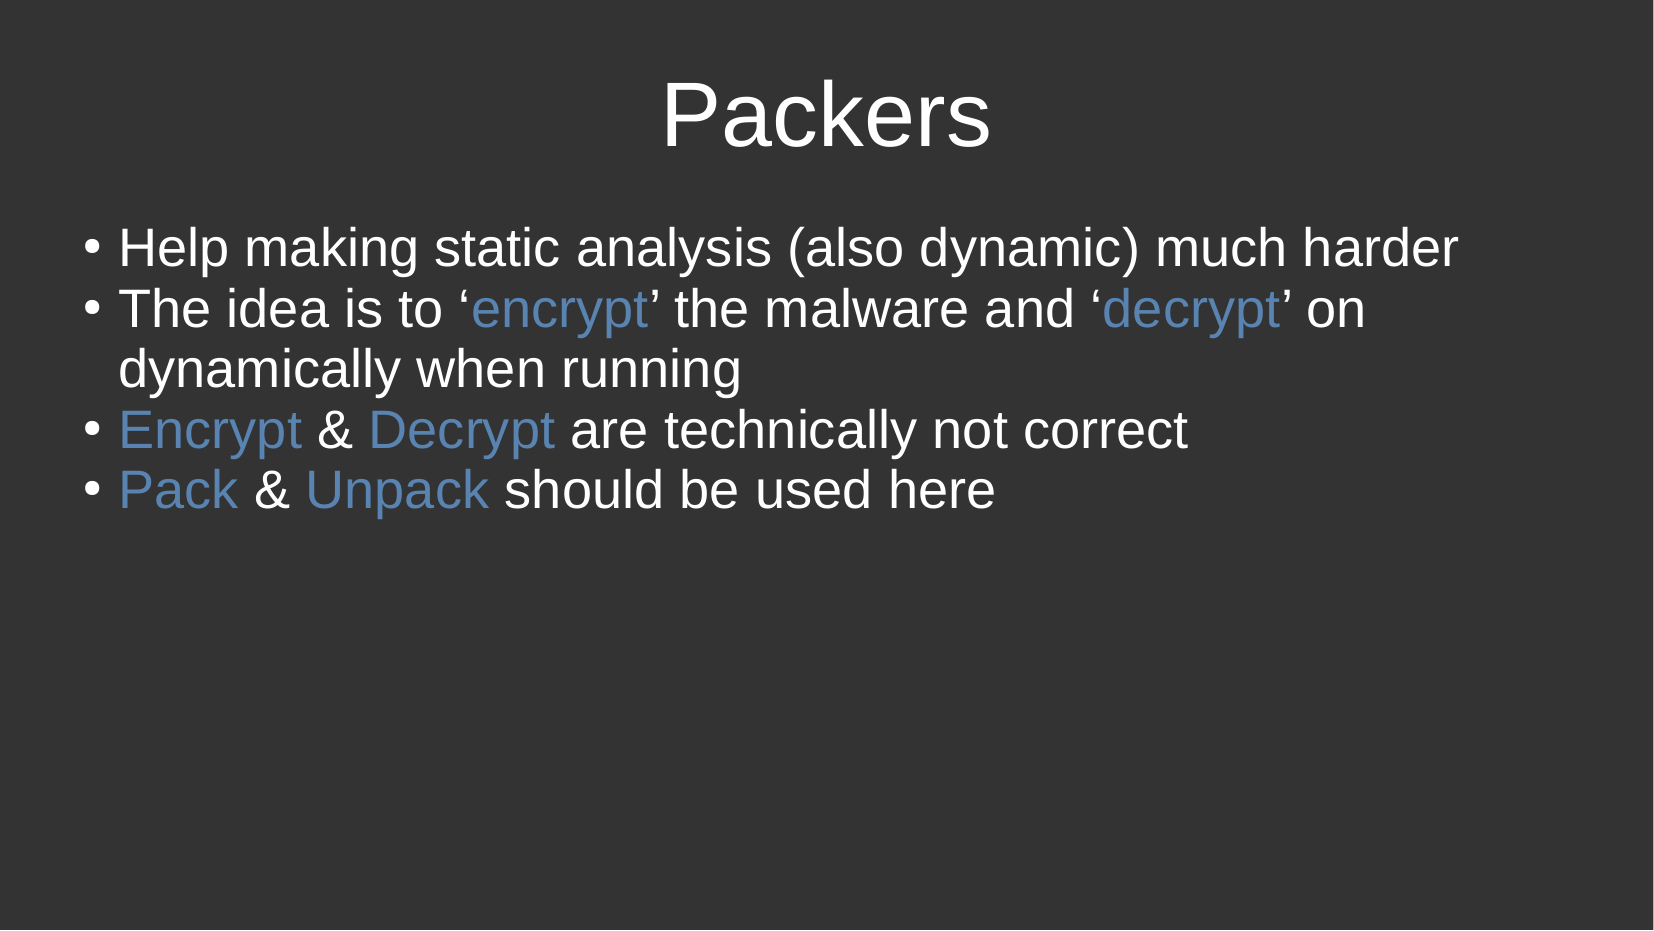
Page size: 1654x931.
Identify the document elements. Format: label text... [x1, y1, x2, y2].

title Packers [82, 37, 1571, 193]
subtitle Help making static analysis (also dynamic) much harder The idea is to ‘encrypt’ the malware and ‘decrypt’ on dynamically when running Encrypt & Decrypt are technically not correct Pack & Unpack should be used here [82, 217, 1571, 758]
